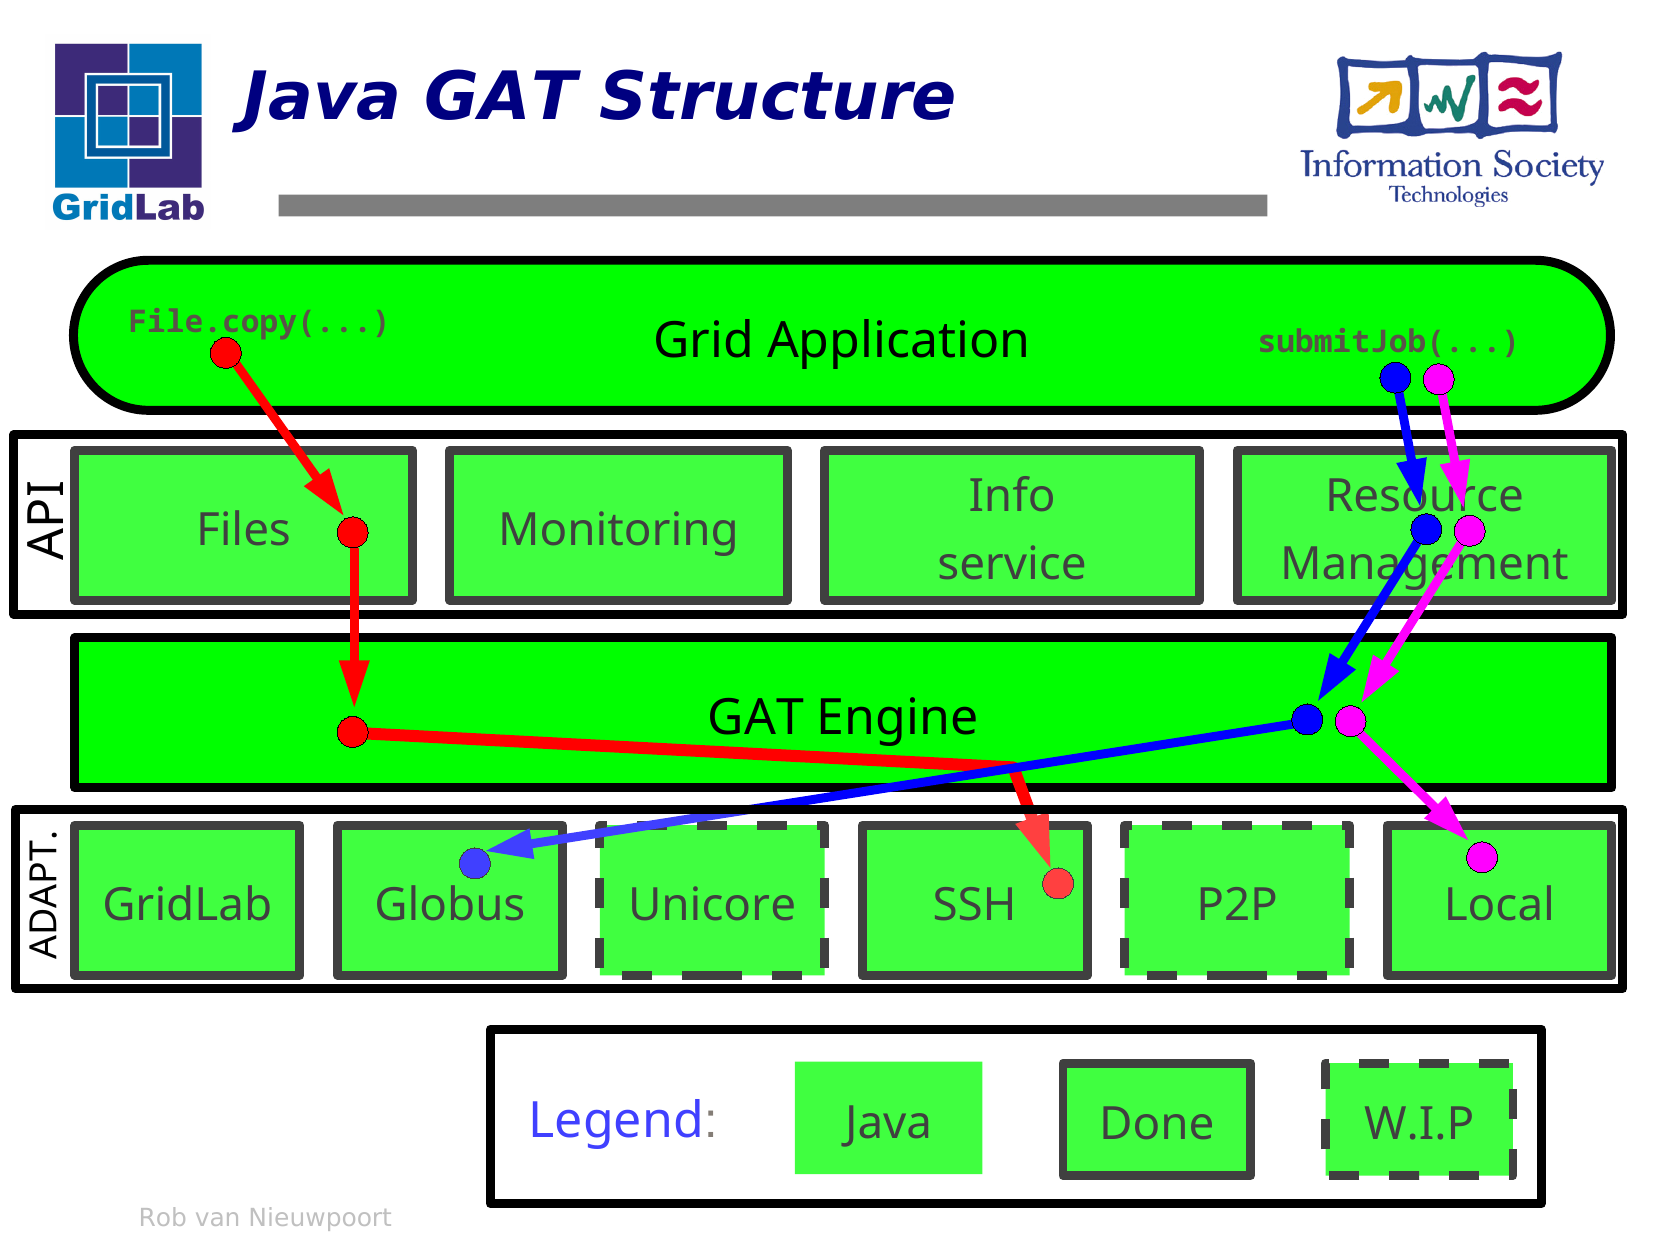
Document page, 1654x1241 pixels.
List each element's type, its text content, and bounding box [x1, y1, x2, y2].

text_box [490, 1029, 1542, 1204]
text_box [1291, 703, 1323, 735]
text_box [1423, 363, 1455, 395]
text_box GAT Engine [74, 637, 1612, 788]
text_box [210, 337, 242, 369]
picture [1293, 34, 1611, 214]
text_box [13, 434, 1623, 615]
picture [45, 34, 211, 230]
text_box Grid Application [73, 260, 1611, 411]
text_box [15, 809, 1623, 989]
text_box ADAPT. [12, 806, 83, 985]
text_box [337, 716, 369, 748]
text_box [1335, 705, 1367, 737]
text_box API [4, 431, 76, 610]
text_box submitJob(...) [1257, 315, 1521, 352]
title Java GAT Structure [243, 0, 1280, 187]
text_box File.copy(...) [128, 295, 392, 332]
text_box [1379, 362, 1411, 394]
